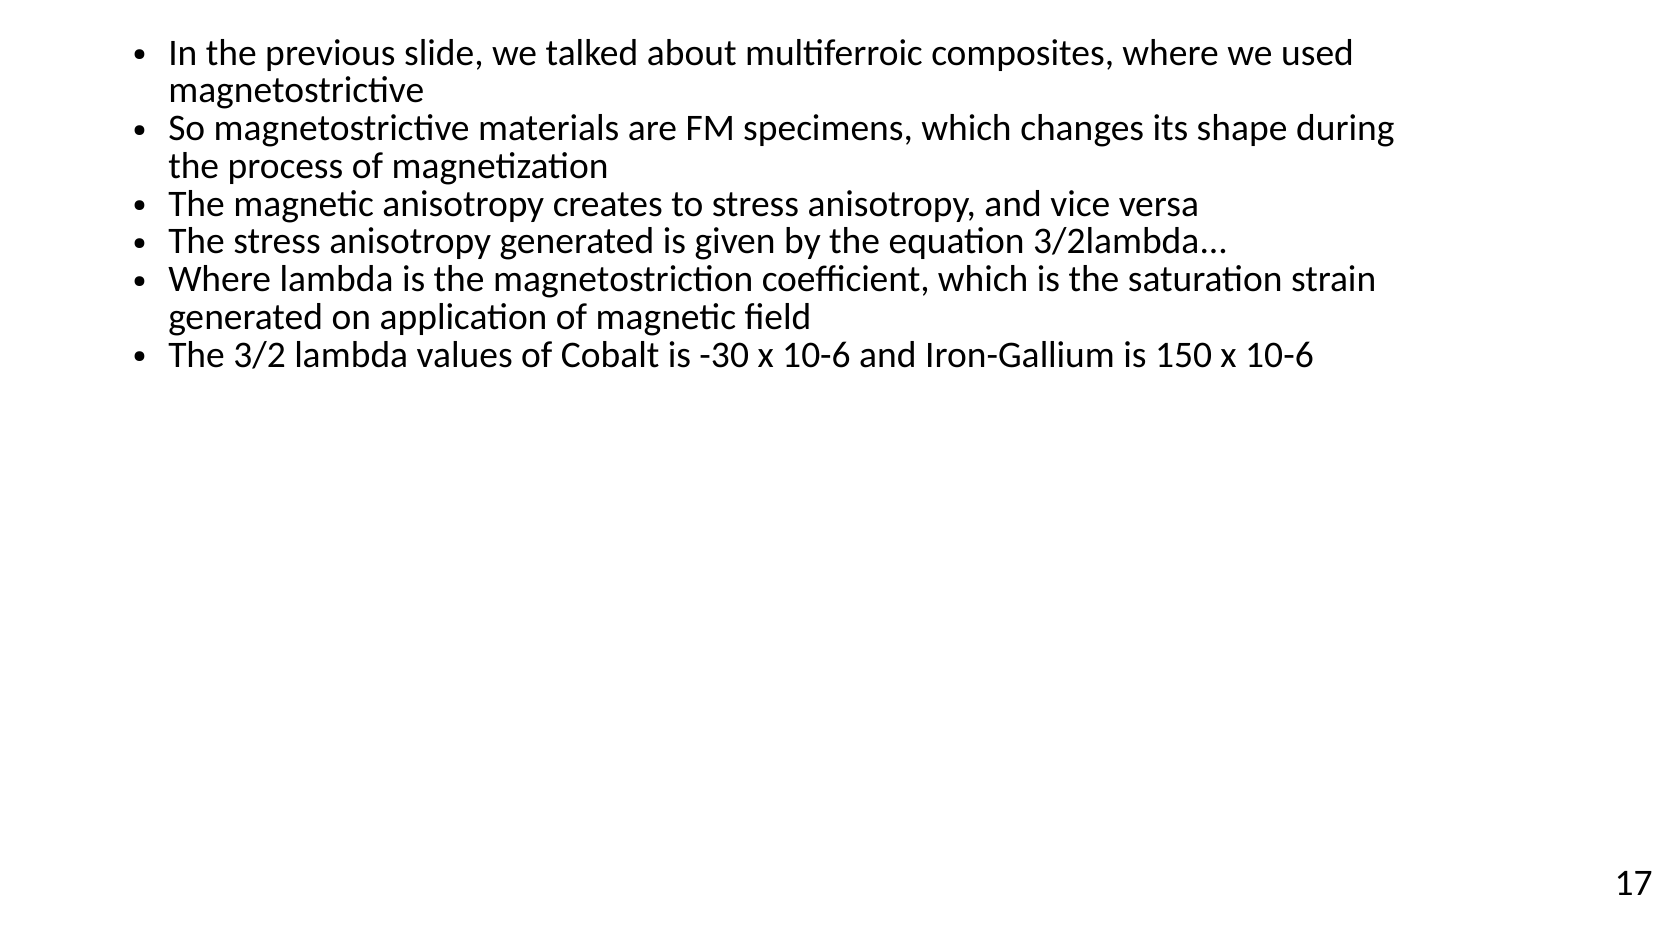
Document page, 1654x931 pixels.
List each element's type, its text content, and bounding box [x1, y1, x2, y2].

text_box In the previous slide, we talked about multiferroic composites, where we used magnetostrictive So magnetostrictive materials are FM specimens, which changes its shape during the process of magnetization The magnetic anisotropy creates to stress anisotropy, and vice versa The stress anisotropy generated is given by the equation 3/2lambda... Where lambda is the magnetostriction coefficient, which is the saturation strain generated on application of magnetic field The 3/2 lambda values of Cobalt is -30 x 10-6 and Iron-Gallium is 150 x 10-6 [118, 29, 1447, 422]
text_box <number> [1479, 860, 1654, 931]
